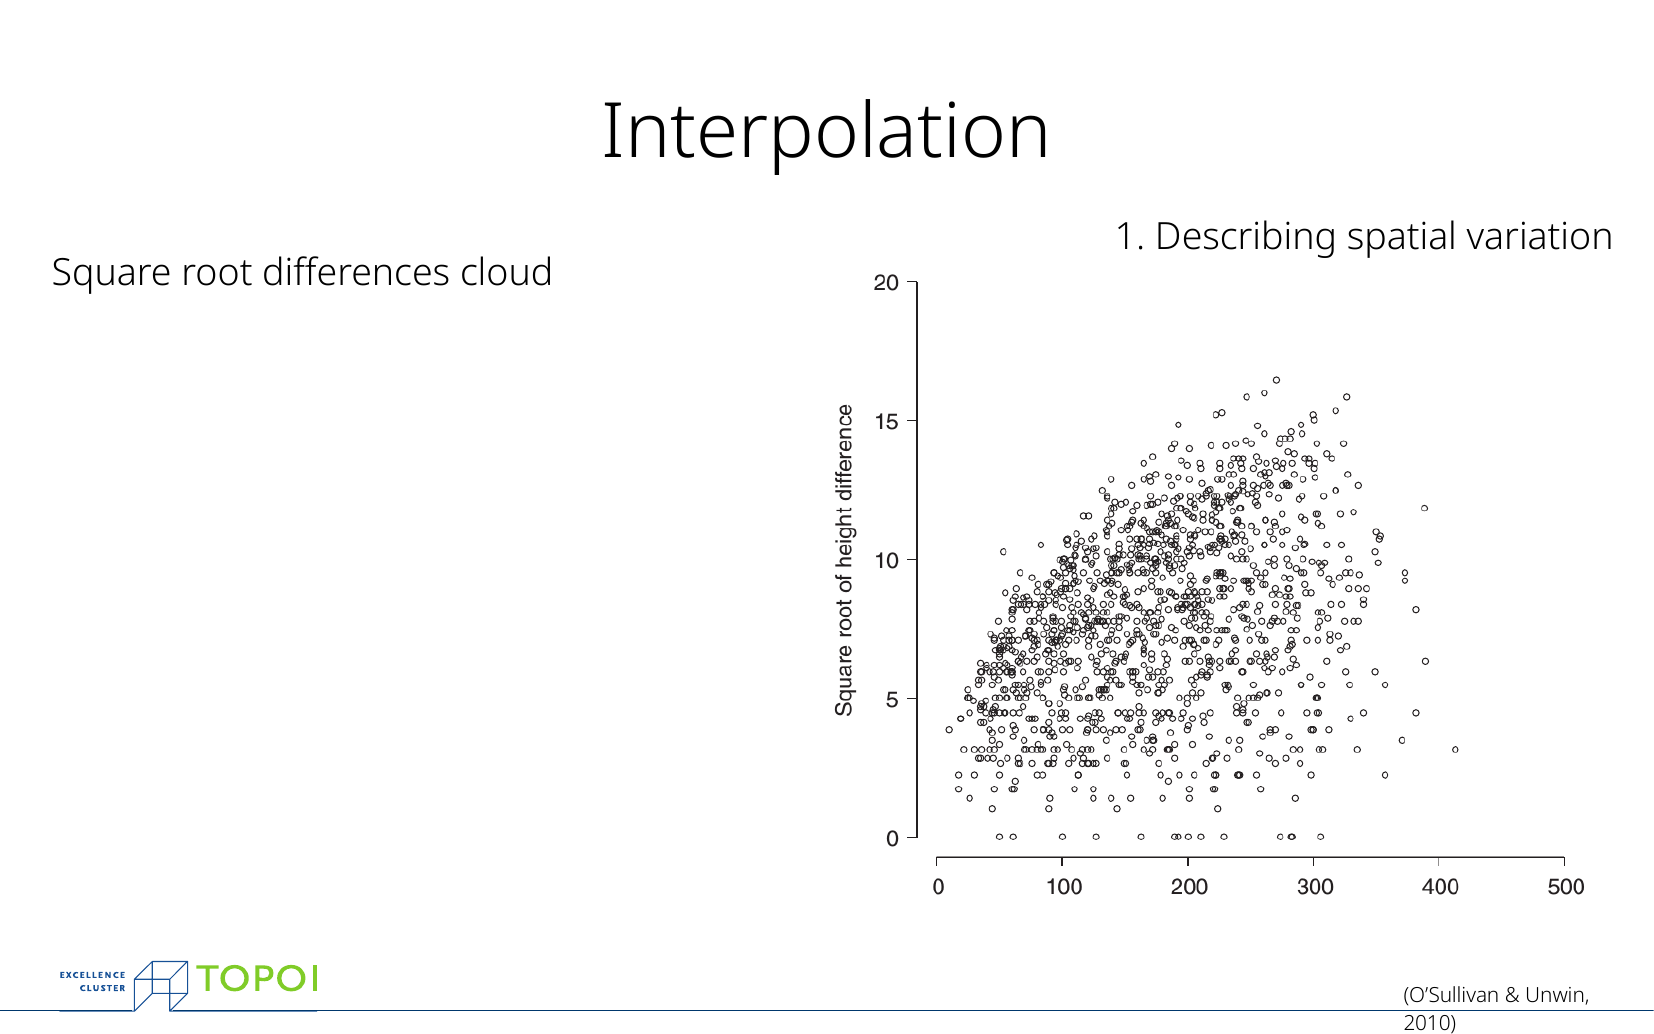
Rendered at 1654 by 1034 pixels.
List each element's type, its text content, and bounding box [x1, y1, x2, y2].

title Interpolation [82, 41, 1571, 214]
picture [815, 252, 1595, 908]
text_box Square root differences cloud [36, 237, 566, 305]
text_box (O’Sullivan & Unwin, 2010) [1388, 972, 1654, 1016]
text_box 1. Describing spatial variation [1099, 202, 1621, 269]
